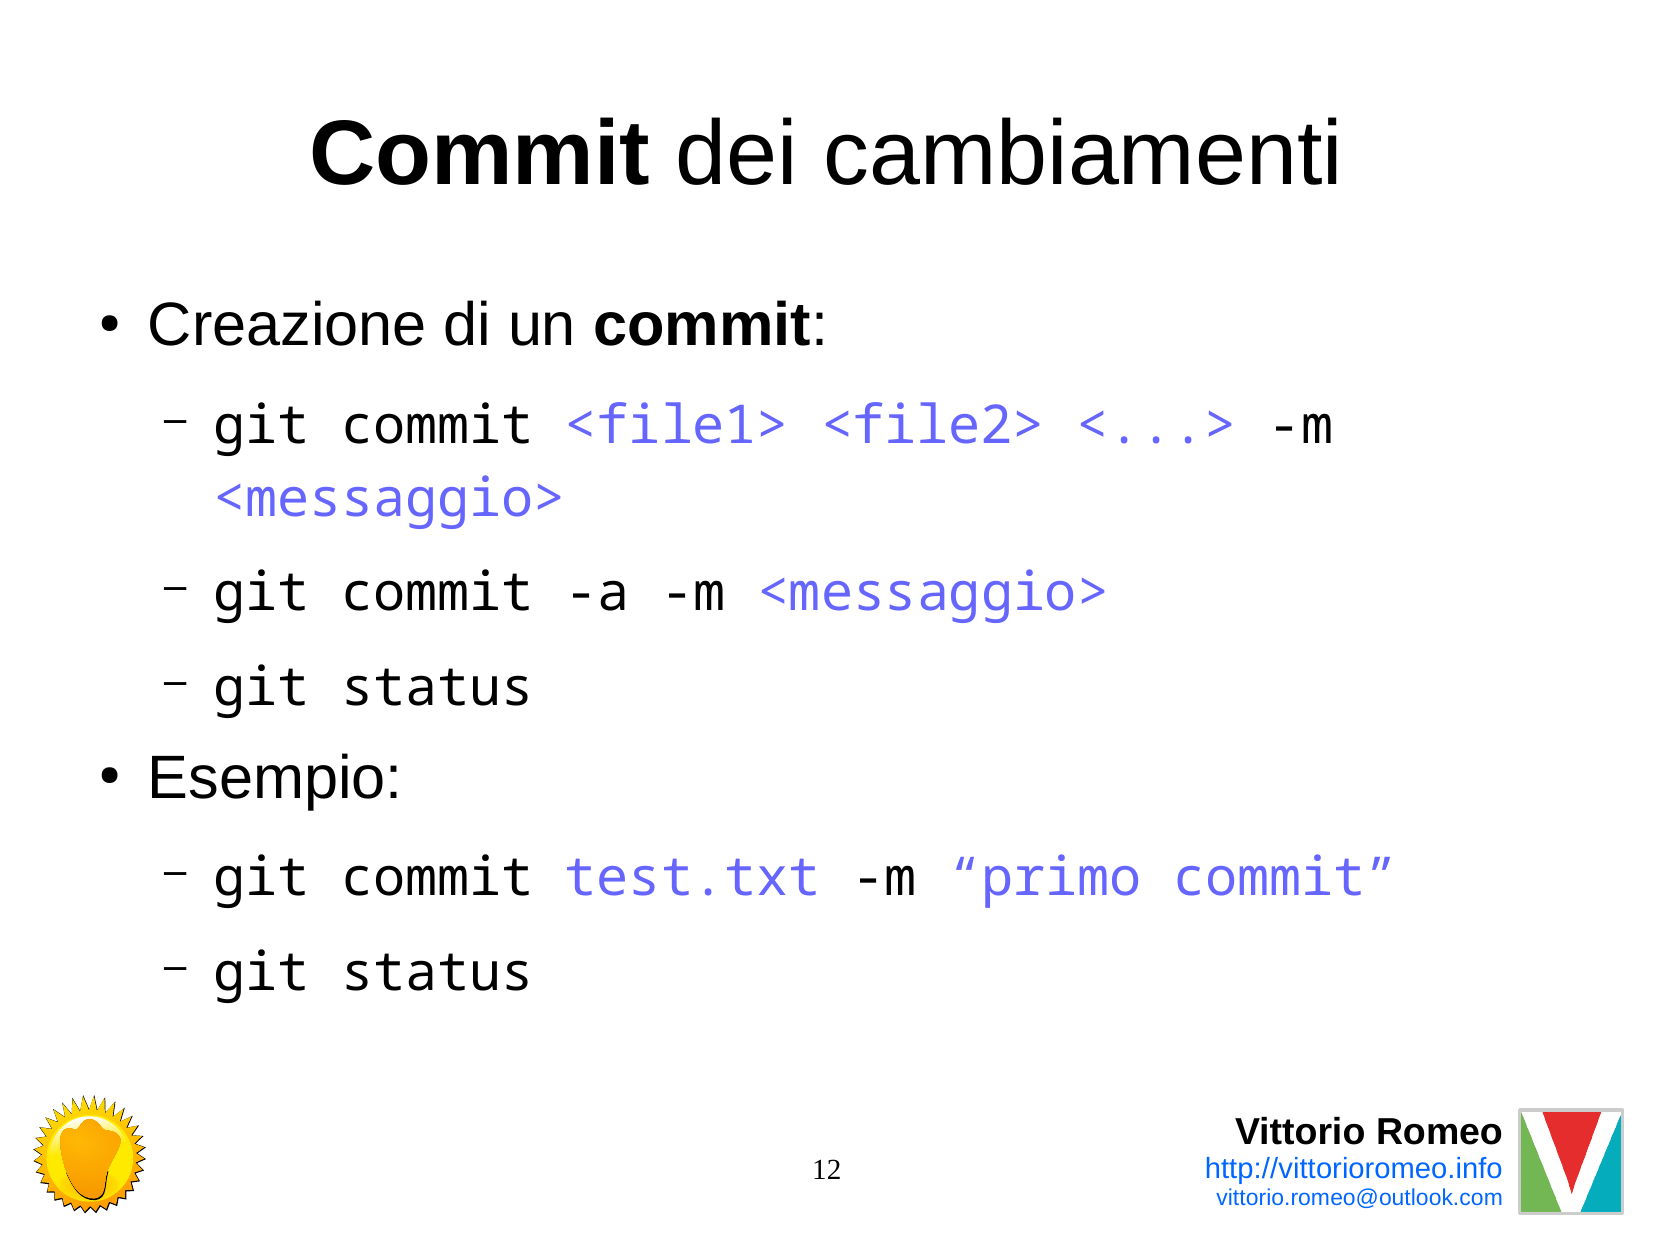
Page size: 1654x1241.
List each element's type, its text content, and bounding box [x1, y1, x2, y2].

list Creazione di un commit: git commit <file1> <file2> <...> -m <messaggio> git commit -a -m <messaggio> git status Esempio: git commit test.txt -m “primo commit” git status [82, 290, 1571, 1010]
title Commit dei cambiamenti [82, 49, 1571, 257]
picture [1521, 1112, 1621, 1212]
